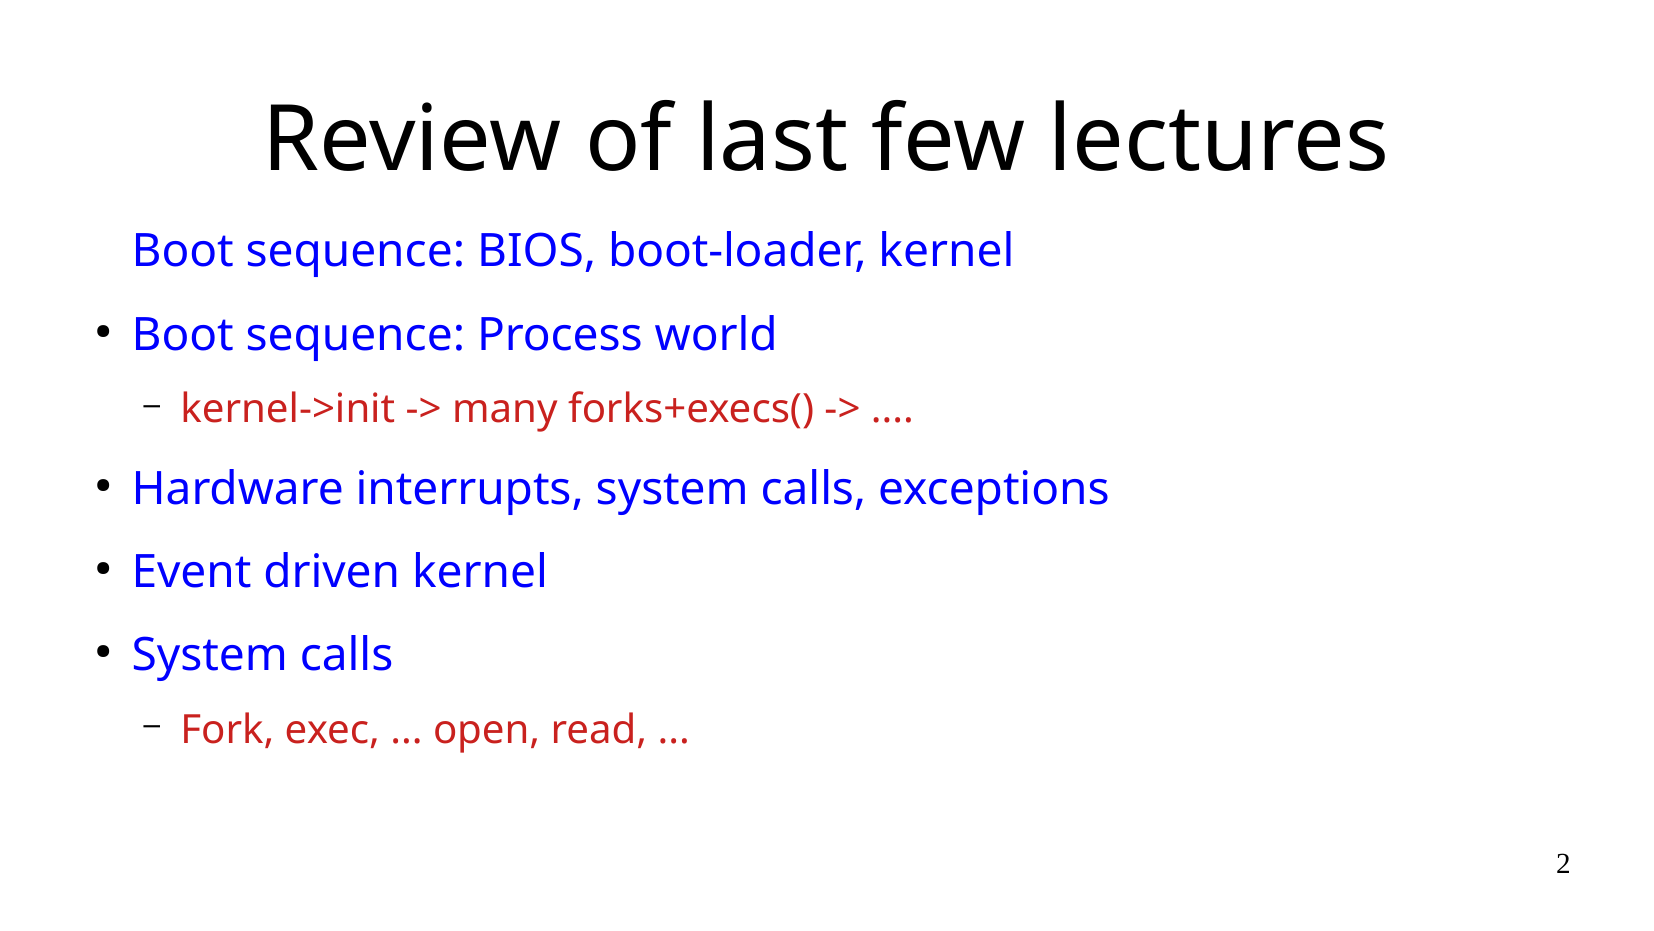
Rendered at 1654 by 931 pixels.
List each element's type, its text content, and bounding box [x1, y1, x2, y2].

list Boot sequence: BIOS, boot-loader, kernel Boot sequence: Process world kernel->init -> many forks+execs() -> .... Hardware interrupts, system calls, exceptions Event driven kernel System calls Fork, exec, ... open, read, ... [82, 217, 1571, 758]
title Review of last few lectures [59, 68, 1595, 202]
